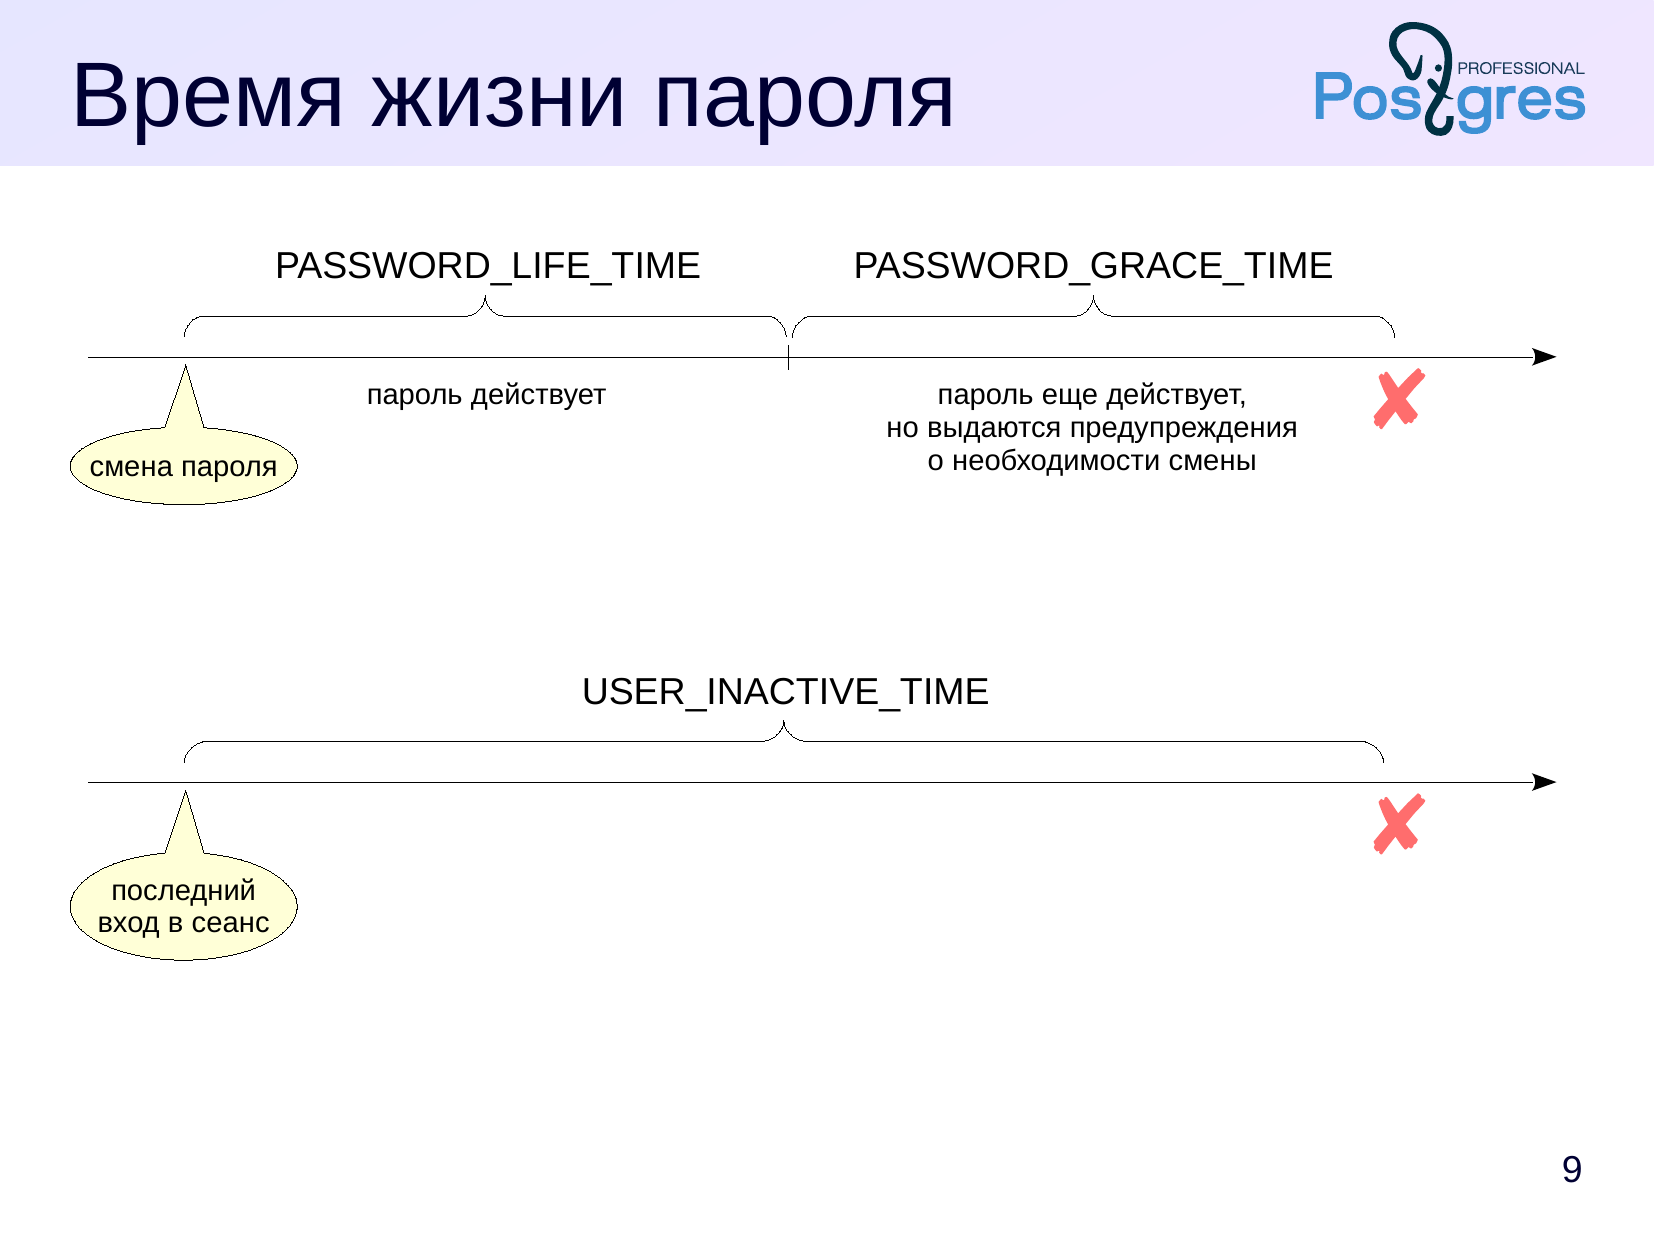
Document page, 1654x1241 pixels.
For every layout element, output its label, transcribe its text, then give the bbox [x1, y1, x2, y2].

text_box PASSWORD_LIFE_TIME [260, 237, 717, 295]
text_box [1373, 368, 1426, 430]
text_box [1373, 793, 1426, 855]
text_box PASSWORD_GRACE_TIME [838, 237, 1349, 295]
title Время жизни пароля [70, 43, 1241, 147]
text_box пароль действует [352, 370, 622, 419]
text_box USER_INACTIVE_TIME [567, 662, 1006, 720]
text_box последний вход в сеанс [70, 790, 298, 961]
text_box смена пароля [70, 364, 298, 505]
text_box пароль еще действует, но выдаются предупреждения о необходимости смены [871, 370, 1314, 485]
